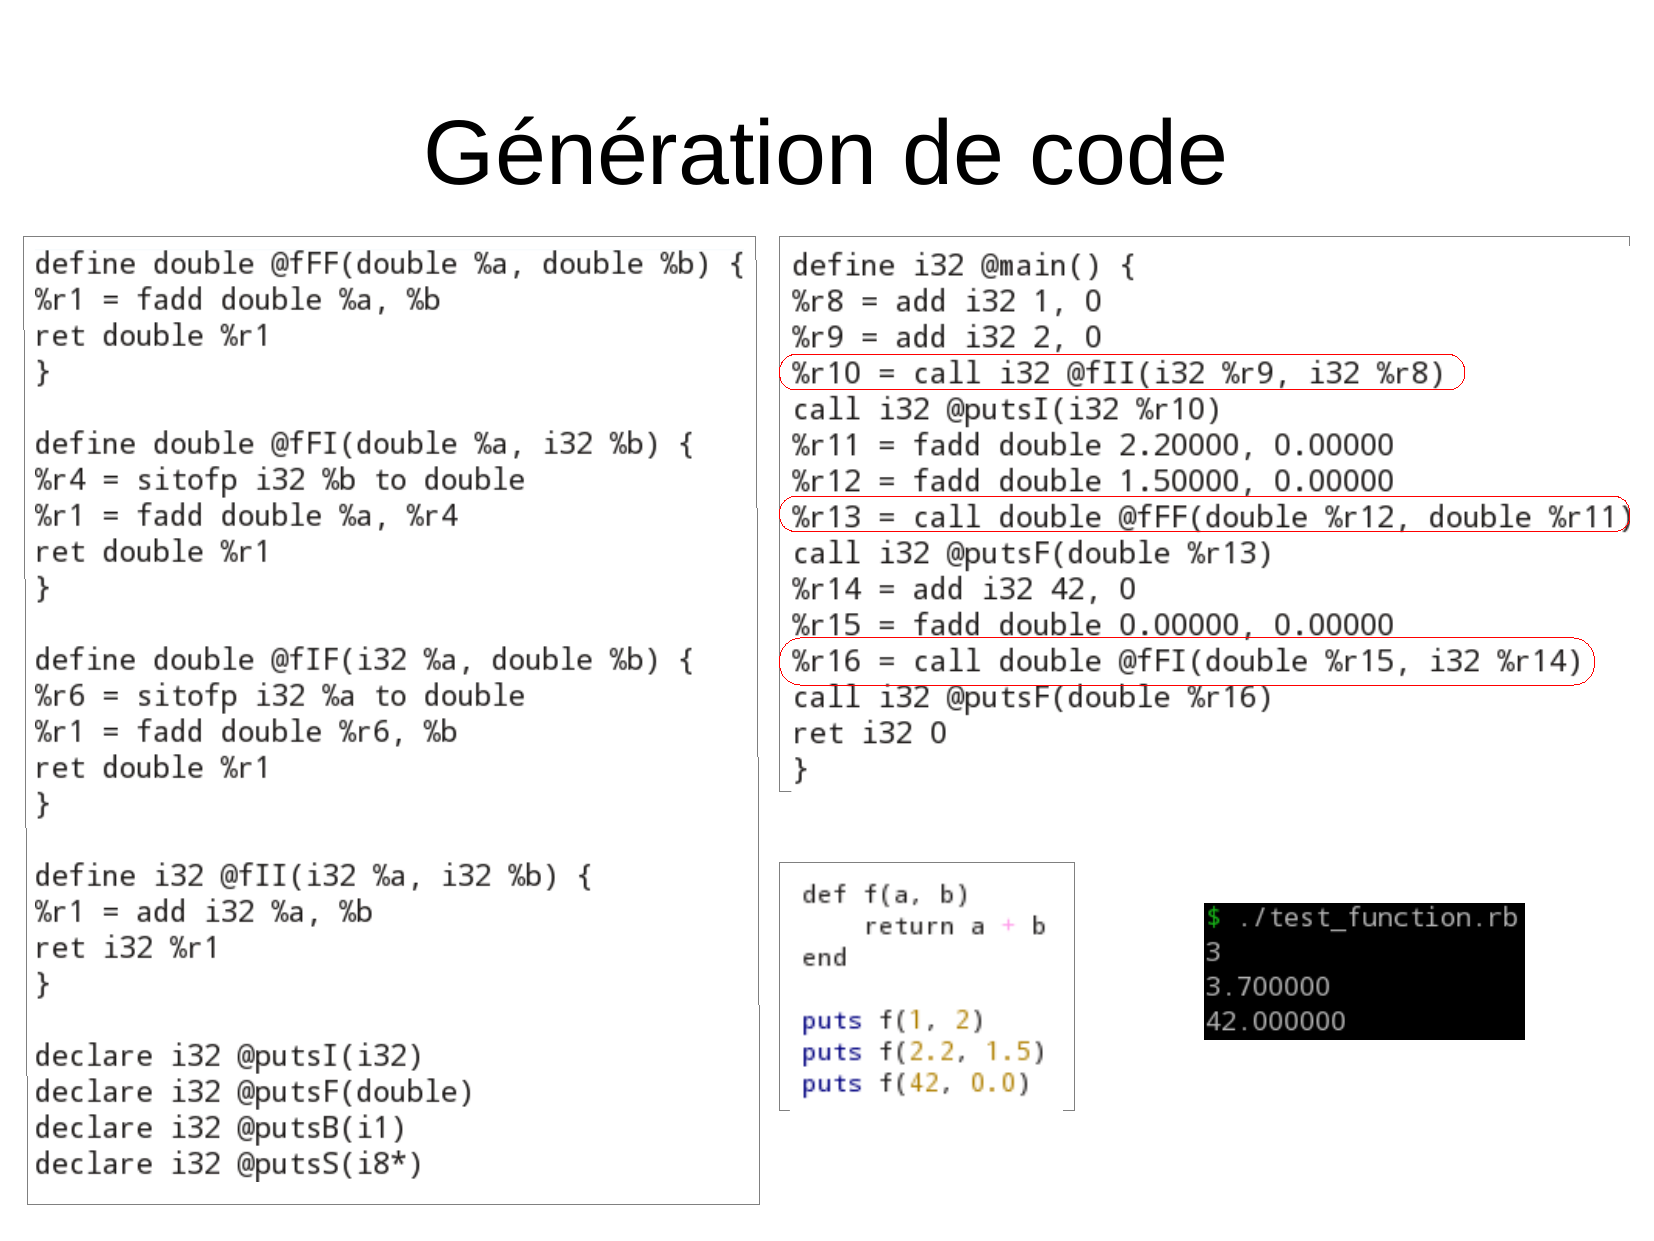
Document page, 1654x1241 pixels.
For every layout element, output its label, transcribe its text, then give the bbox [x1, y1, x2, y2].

picture [789, 874, 1063, 1111]
text_box [23, 236, 760, 1205]
text_box [779, 236, 1630, 792]
picture [35, 249, 744, 1182]
picture [791, 246, 1630, 792]
picture [1204, 903, 1525, 1040]
text_box [779, 862, 1075, 1111]
title Génération de code [82, 49, 1571, 257]
